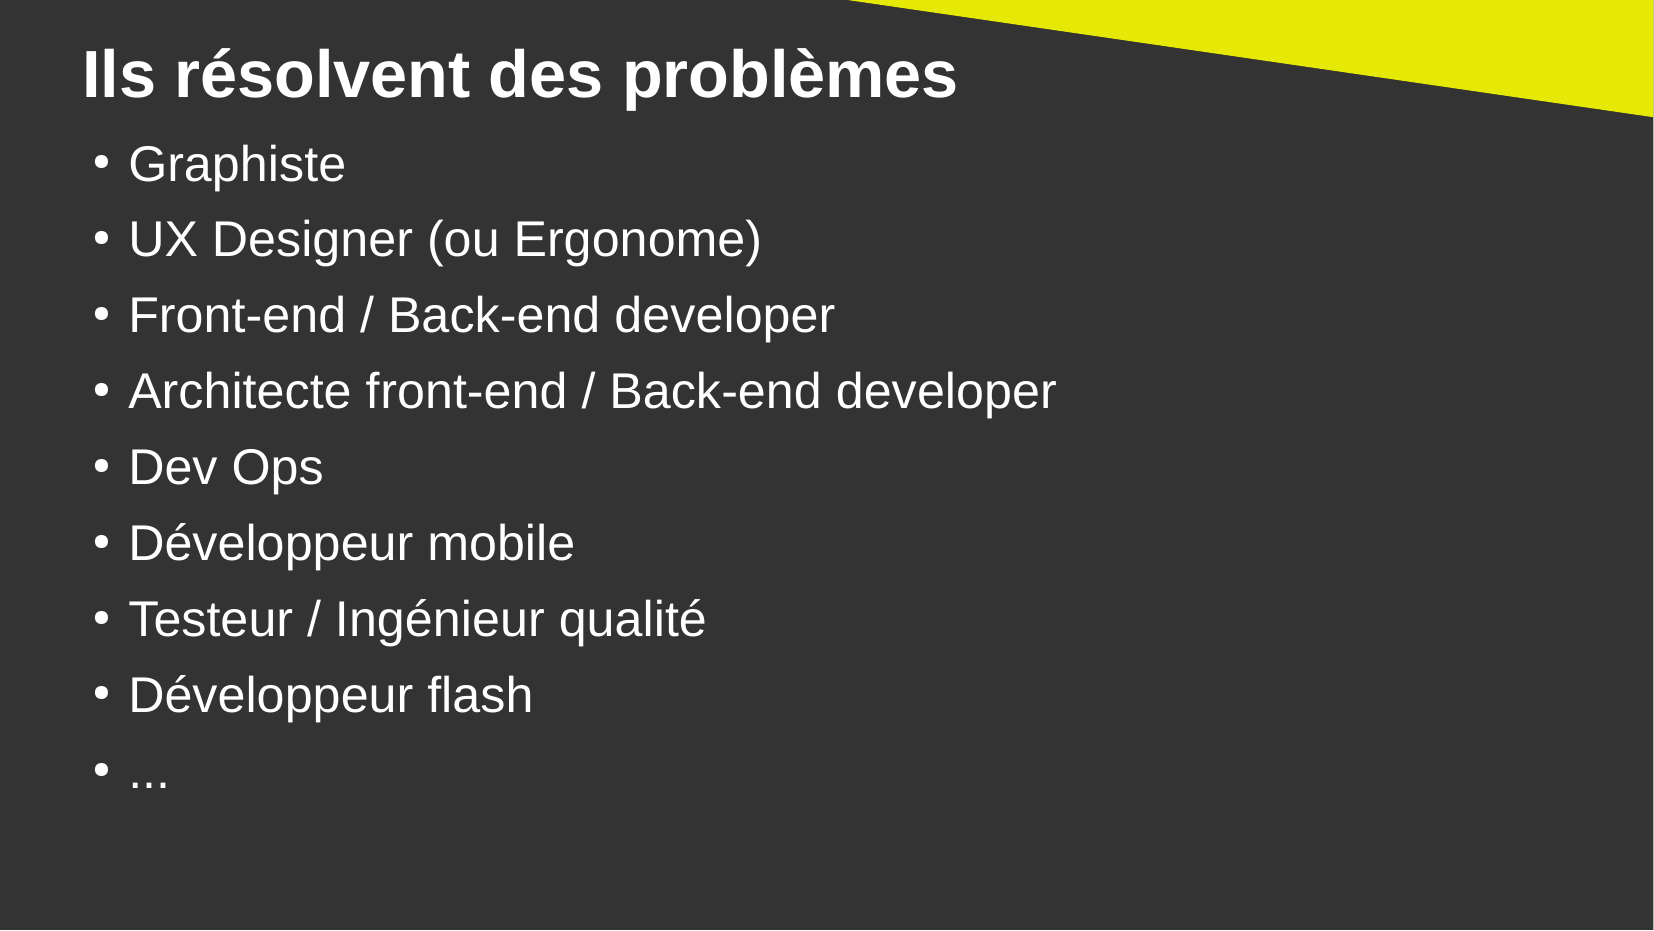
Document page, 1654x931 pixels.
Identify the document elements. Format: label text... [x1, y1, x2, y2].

text_box [847, 0, 1654, 118]
list Graphiste UX Designer (ou Ergonome) Front-end / Back-end developer Architecte front-end / Back-end developer Dev Ops Développeur mobile Testeur / Ingénieur qualité Développeur flash ... [80, 135, 1620, 804]
title Ils résolvent des problèmes [82, 37, 1571, 114]
